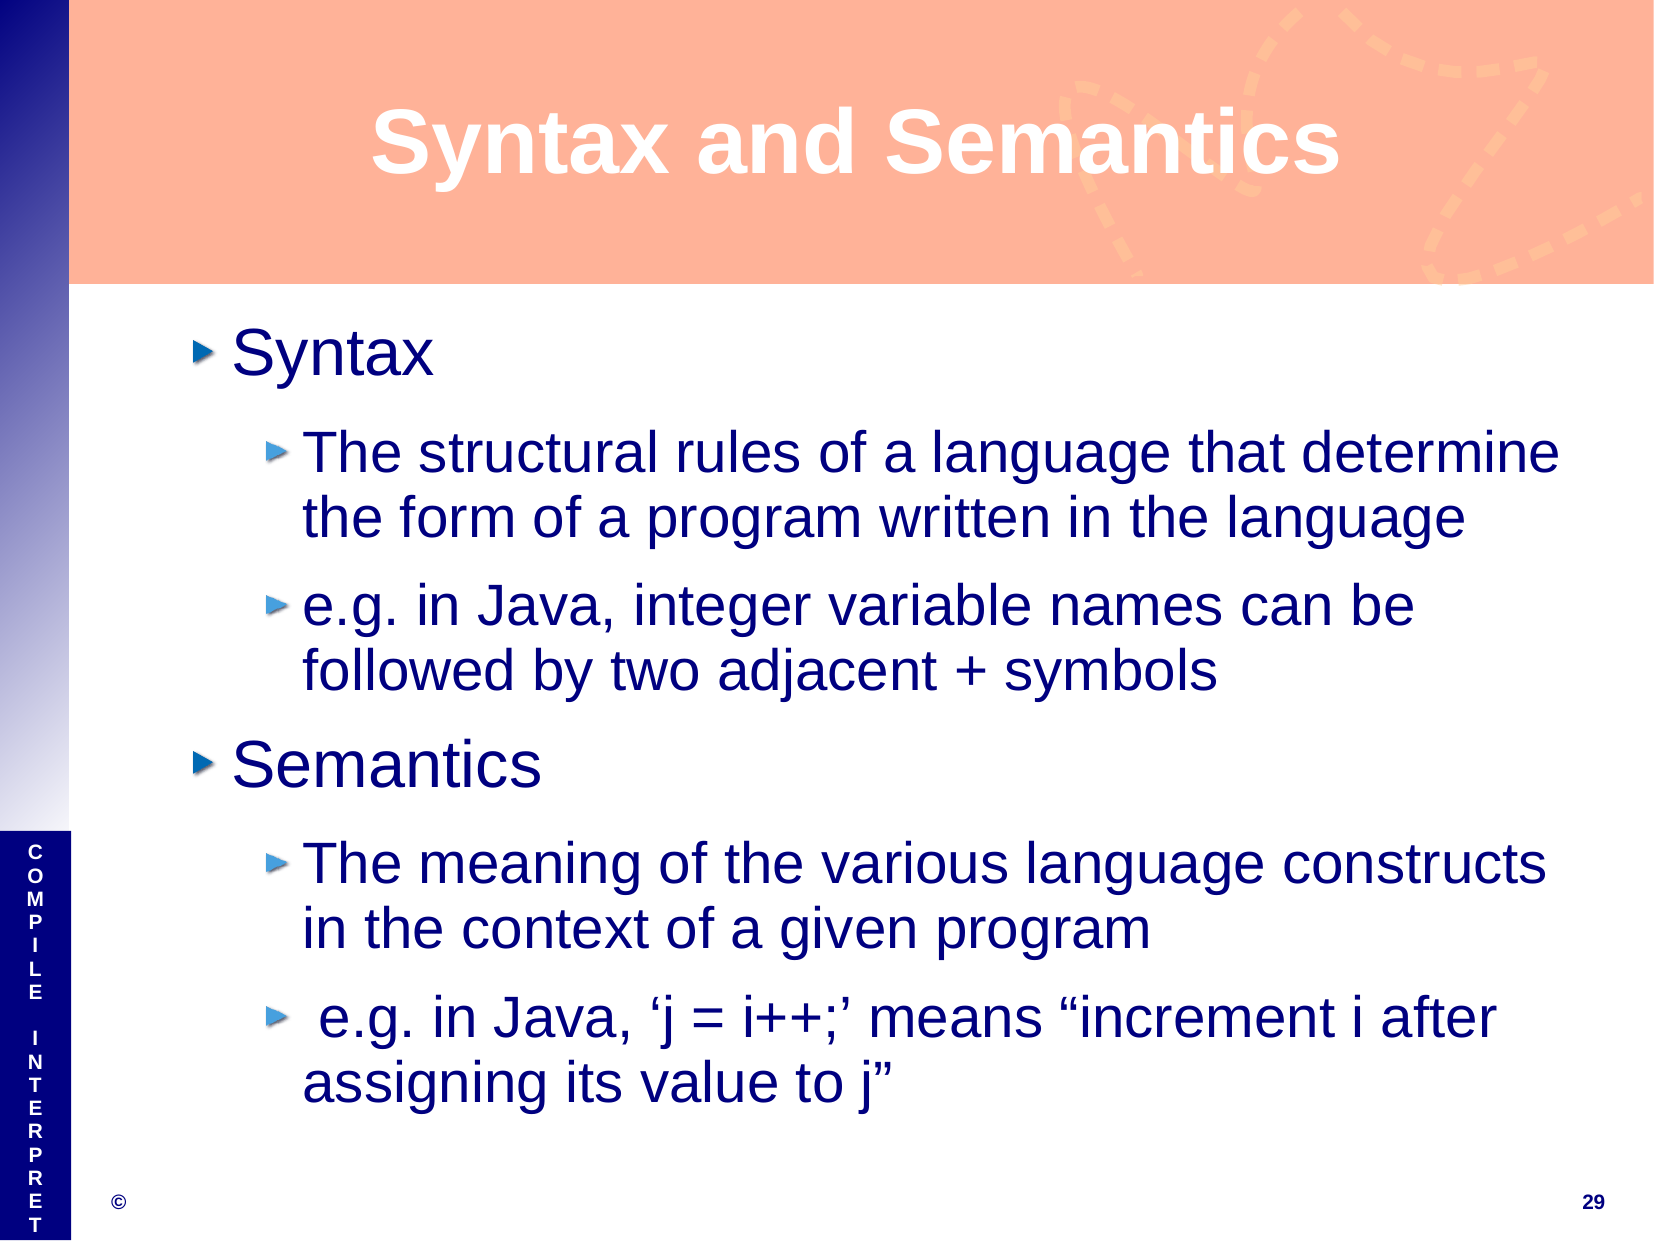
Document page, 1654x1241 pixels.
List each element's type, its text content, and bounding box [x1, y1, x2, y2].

list Syntax The structural rules of a language that determine the form of a program written in the language e.g. in Java, integer variable names can be followed by two adjacent + symbols Semantics The meaning of the various language constructs in the context of a given program e.g. in Java, ‘j = i++;’ means “increment i after assigning its value to j” [160, 315, 1564, 1137]
text_box C O M P I L E I N T E R P R E T [0, 830, 71, 1241]
title Syntax and Semantics [97, 37, 1617, 246]
